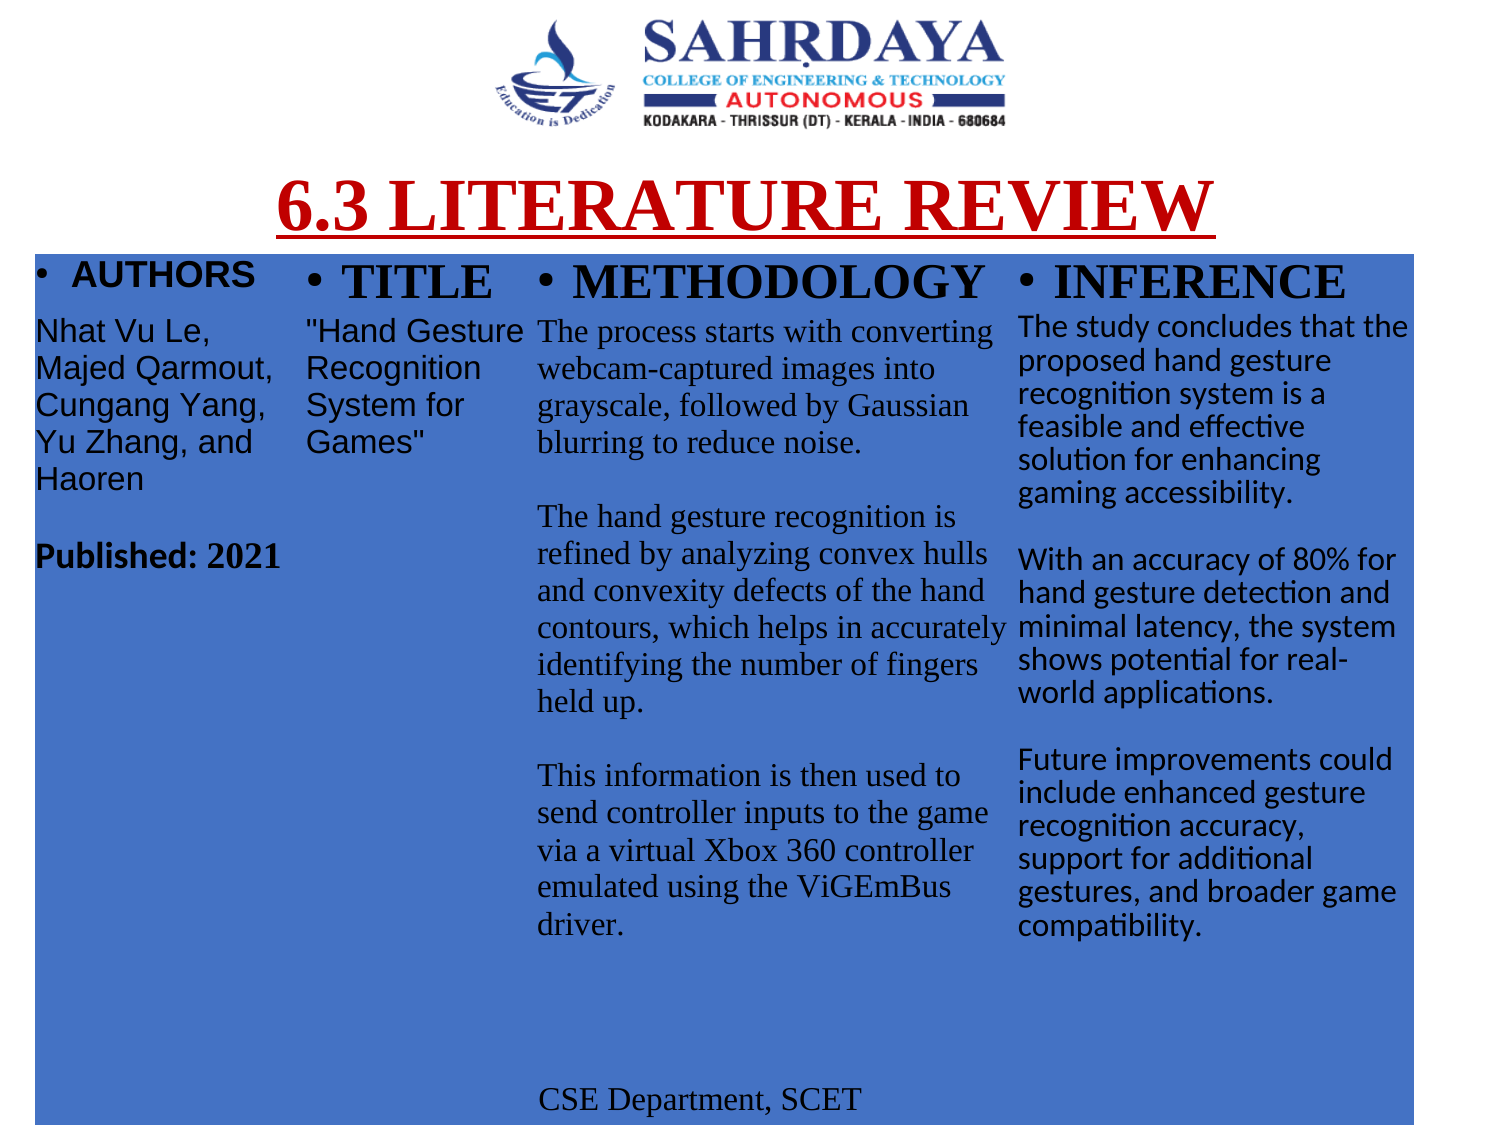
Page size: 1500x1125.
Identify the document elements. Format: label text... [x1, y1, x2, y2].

table_cell "Hand Gesture Recognition System for Games" [306, 313, 537, 1125]
text_box CSE Department, SCET​​ [523, 1069, 974, 1125]
table_header AUTHORS [35, 254, 306, 313]
table_header TITLE [306, 255, 537, 313]
table_cell The study concludes that the proposed hand gesture recognition system is a feasible and effective solution for enhancing gaming accessibility. With an accuracy of 80% for hand gesture detection and minimal latency, the system shows potential for real-world applications. Future improvements could include enhanced gesture recognition accuracy, support for additional gestures, and broader game compatibility. [1018, 313, 1414, 1125]
table_cell The process starts with converting webcam-captured images into grayscale, followed by Gaussian blurring to reduce noise. The hand gesture recognition is refined by analyzing convex hulls and convexity defects of the hand contours, which helps in accurately identifying the number of fingers held up. This information is then used to send controller inputs to the game via a virtual Xbox 360 controller emulated using the ViGEmBus driver. [537, 313, 1018, 1125]
table_cell Nhat Vu Le, Majed Qarmout, Cungang Yang, Yu Zhang, and Haoren Published: 2021 [35, 313, 306, 1125]
table_header METHODOLOGY [537, 255, 1018, 313]
text_box 6.3 LITERATURE REVIEW​​ [260, 148, 1238, 255]
picture [460, 1, 1038, 148]
table_header INFERENCE [1018, 254, 1414, 313]
